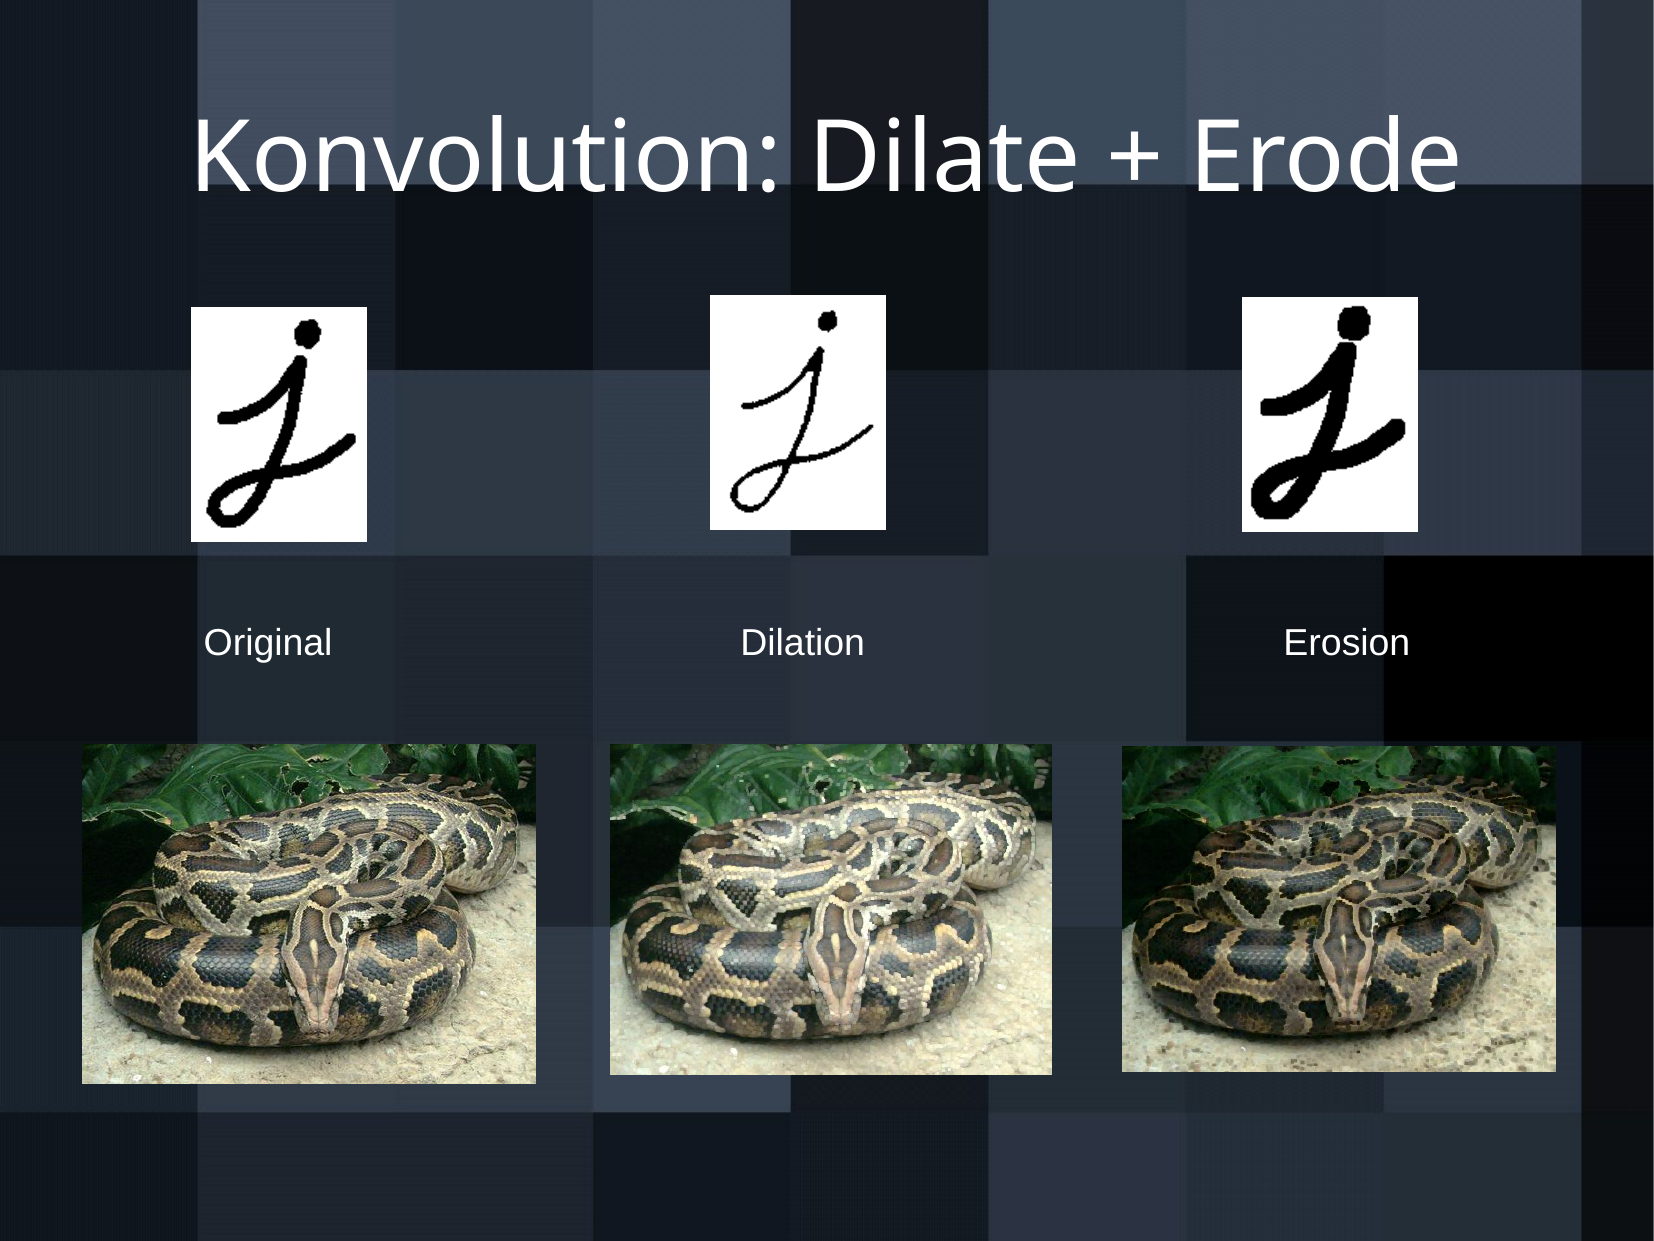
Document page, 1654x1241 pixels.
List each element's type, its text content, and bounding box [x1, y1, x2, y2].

text_box Original Dilation Erosion [188, 614, 1465, 672]
title Konvolution: Dilate + Erode [82, 49, 1571, 257]
picture [0, 0, 1654, 1241]
